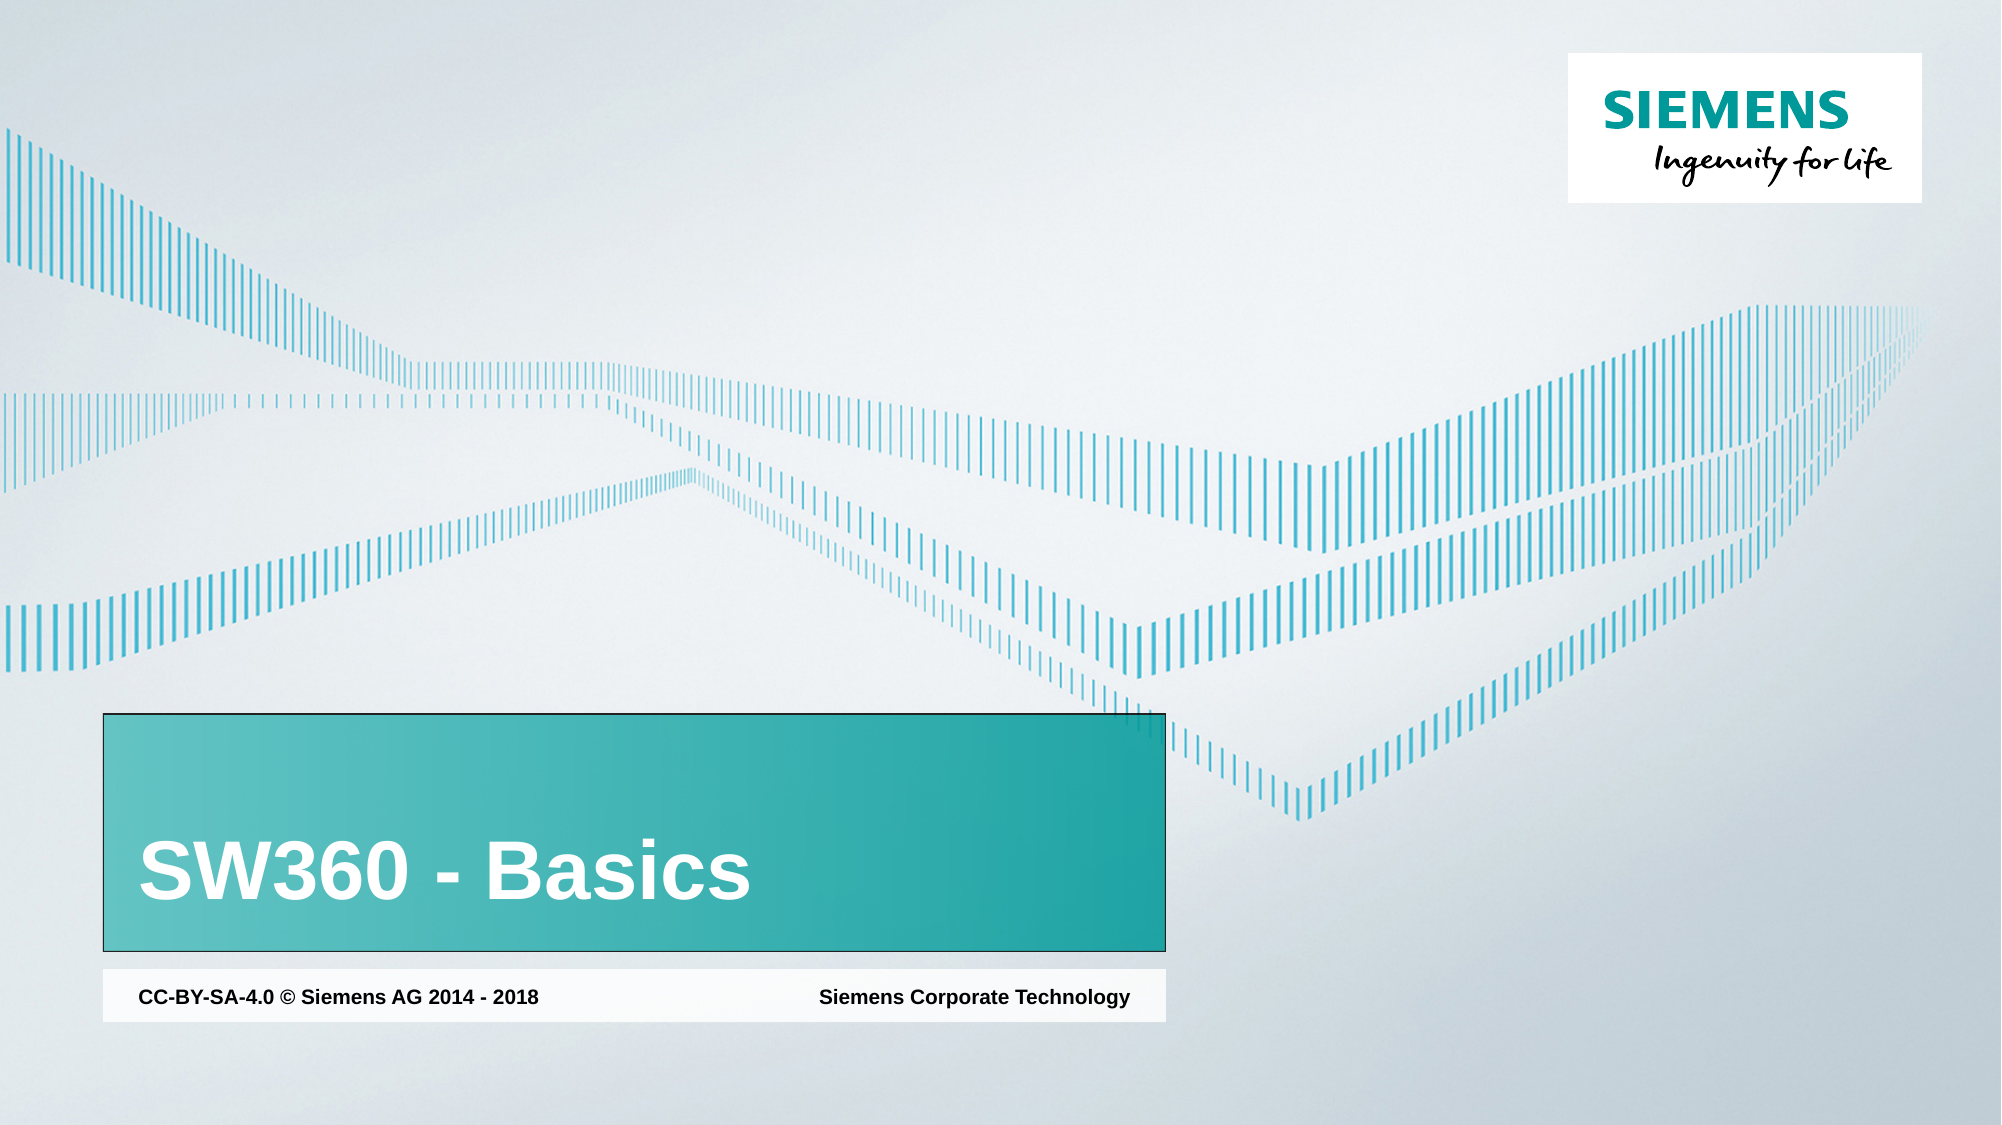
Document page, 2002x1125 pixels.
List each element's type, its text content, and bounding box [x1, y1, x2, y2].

list CC-BY-SA-4.0 © Siemens AG 2014 - 2018 [102, 969, 641, 1023]
title SW360 - Basics [102, 713, 1166, 952]
list Siemens Corporate Technology [641, 969, 1166, 1023]
picture [0, 0, 2001, 1125]
